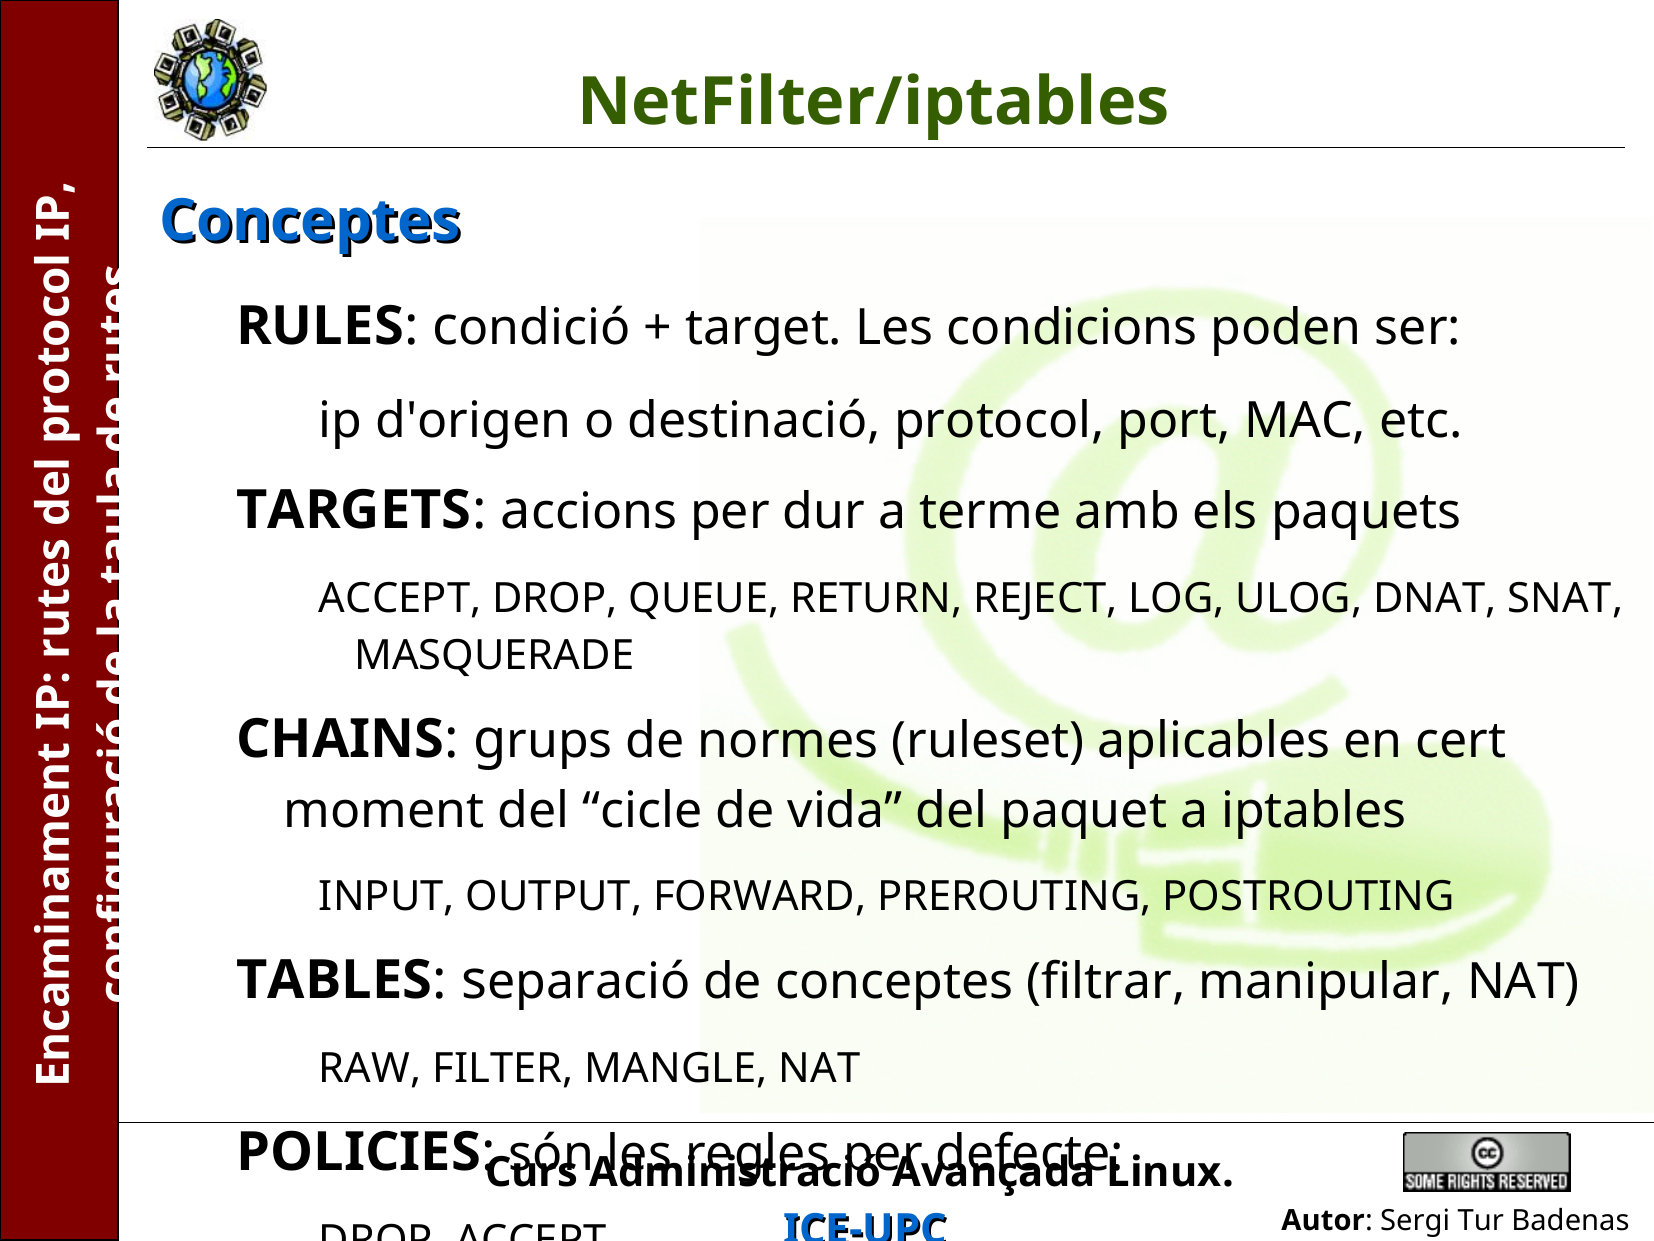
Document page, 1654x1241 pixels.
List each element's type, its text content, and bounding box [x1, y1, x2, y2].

picture [700, 1070, 705, 1079]
picture [700, 217, 1654, 1113]
picture [154, 19, 268, 56]
picture [1403, 1132, 1571, 1192]
title NetFilter/iptables [129, 56, 1619, 141]
list Conceptes RULES: condició + target. Les condicions poden ser: ip d'origen o destinació, protocol, port, MAC, etc. TARGETS: accions per dur a terme amb els paquets ACCEPT, DROP, QUEUE, RETURN, REJECT, LOG, ULOG, DNAT, SNAT, MASQUERADE CHAINS: grups de normes (ruleset) aplicables en cert moment del “cicle de vida” del paquet a iptables INPUT, OUTPUT, FORWARD, PREROUTING, POSTROUTING TABLES: separació de conceptes (filtrar, manipular, NAT) RAW, FILTER, MANGLE, NAT POLICIES: són les regles per defecte: DROP, ACCEPT [141, 177, 1630, 1035]
